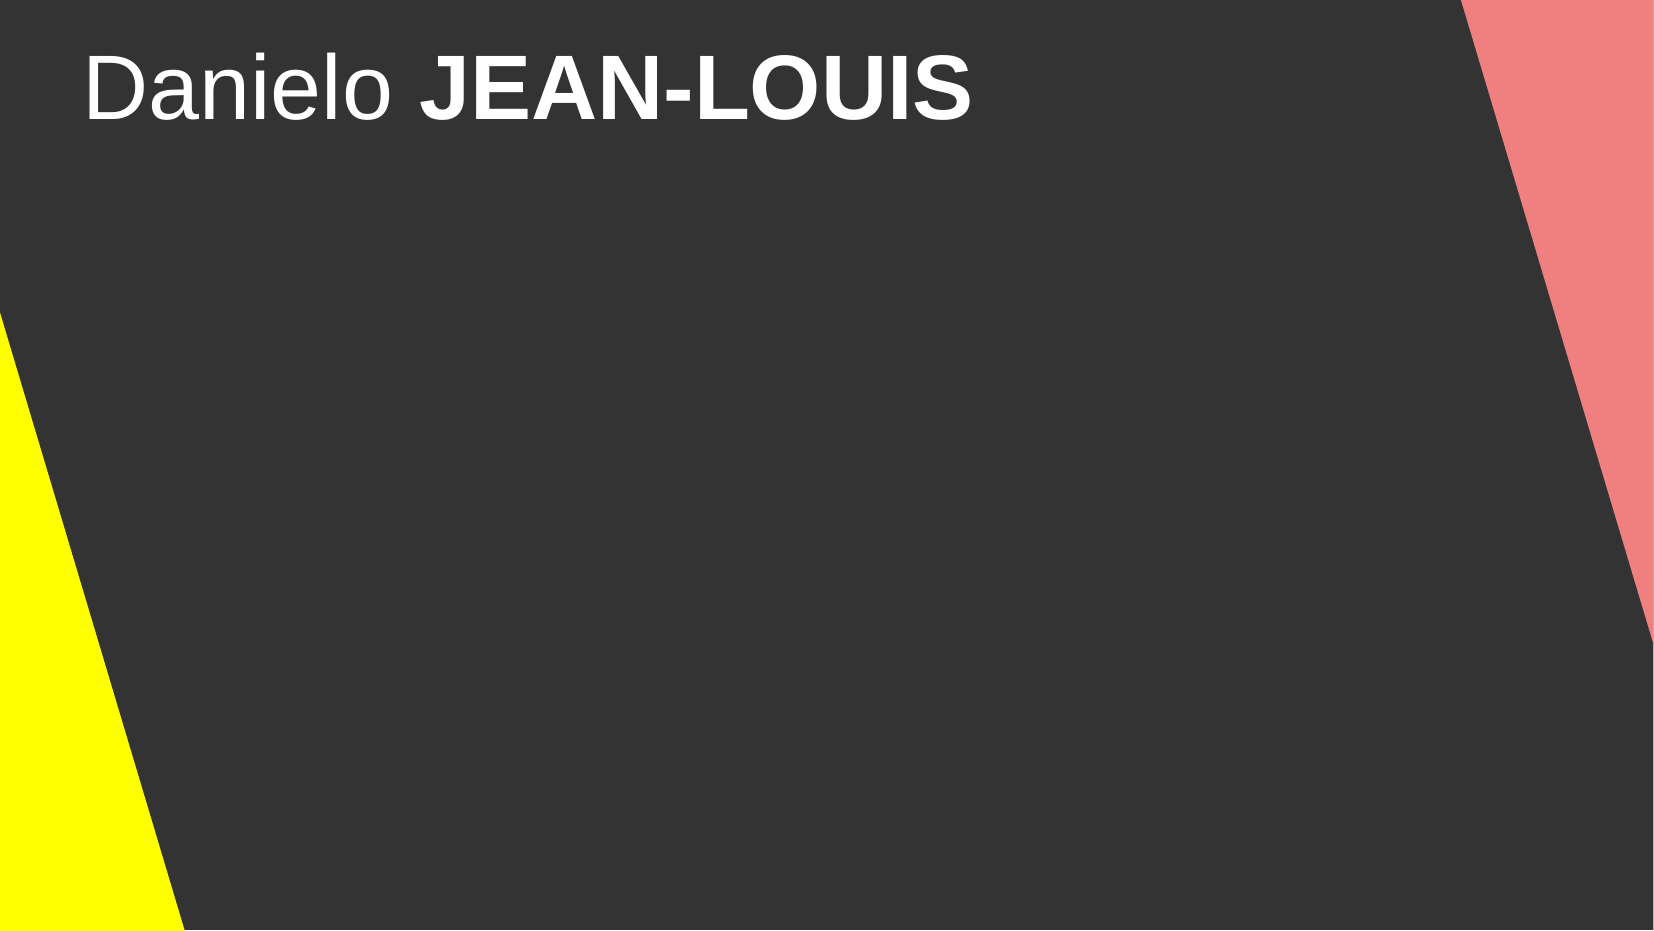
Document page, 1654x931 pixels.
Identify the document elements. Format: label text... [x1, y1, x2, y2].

text_box [0, 312, 185, 931]
text_box [1460, 0, 1654, 647]
subtitle Danielo JEAN-LOUIS [82, 36, 1532, 242]
